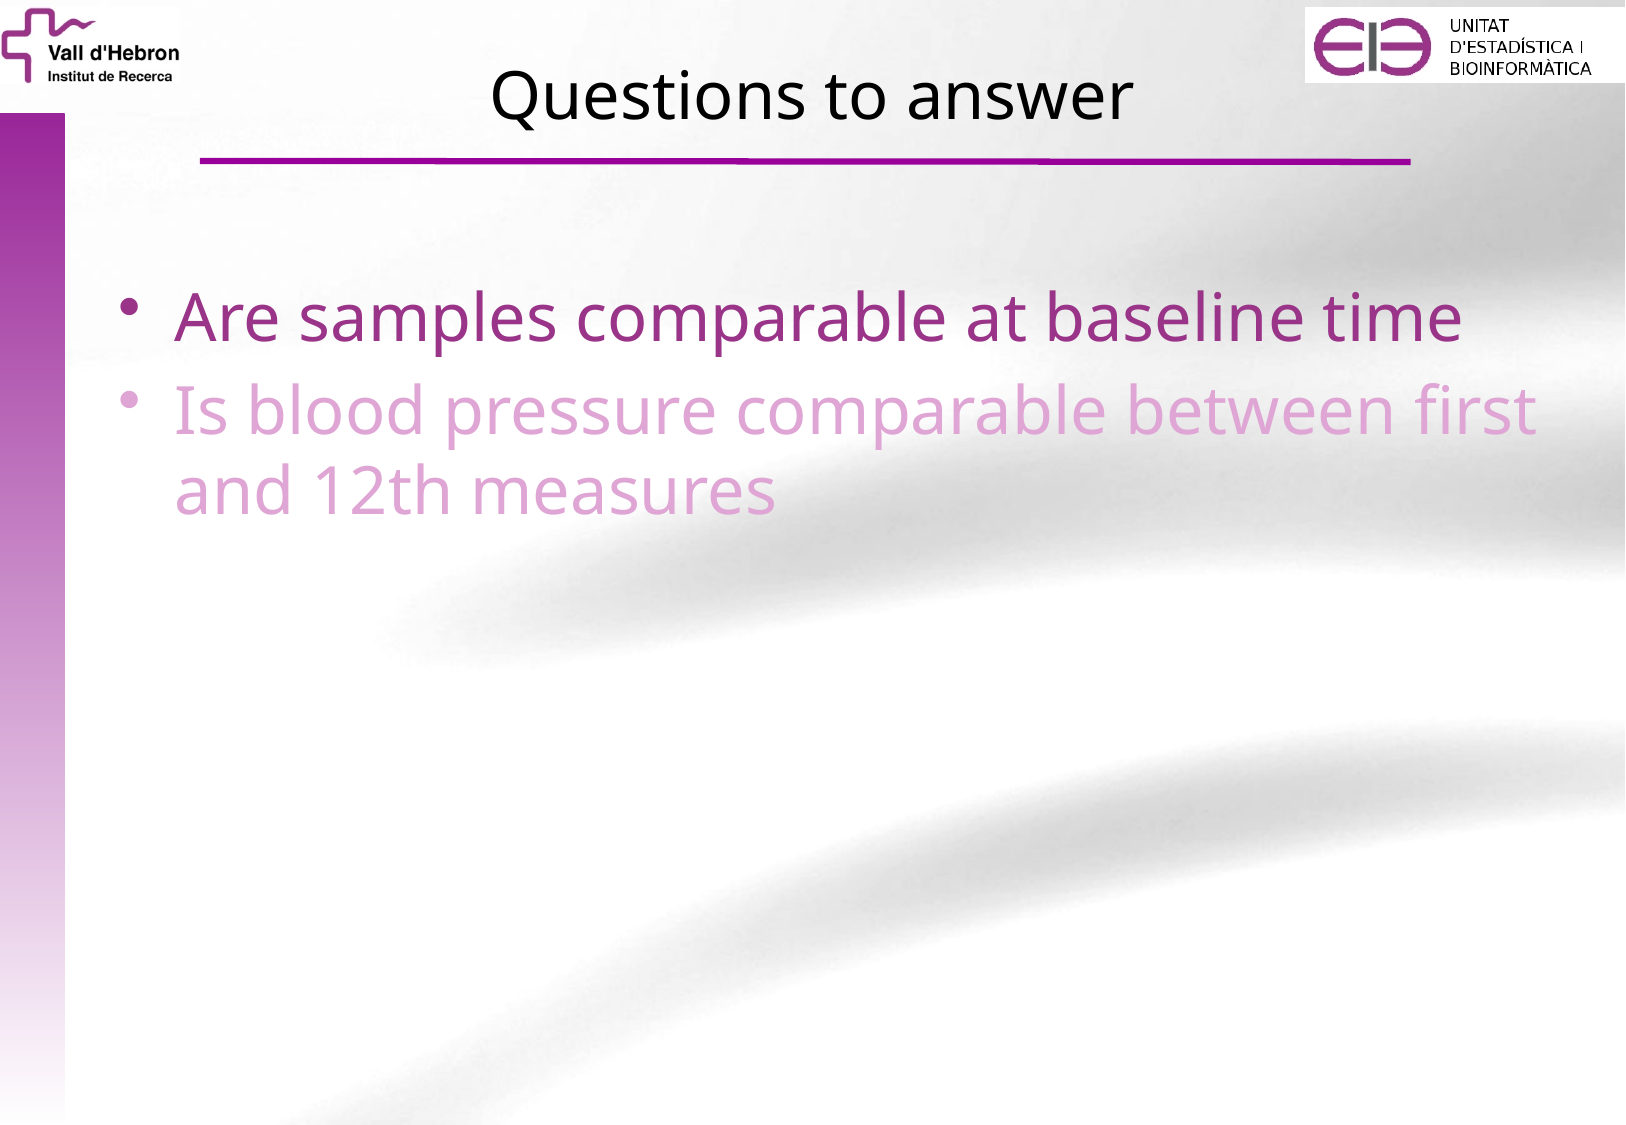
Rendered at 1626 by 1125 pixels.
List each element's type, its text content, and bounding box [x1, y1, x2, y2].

list Are samples comparable at baseline time Is blood pressure comparable between first and 12th measures [103, 267, 1567, 1010]
title Questions to answer [81, 45, 1544, 154]
picture [0, 0, 1625, 1125]
